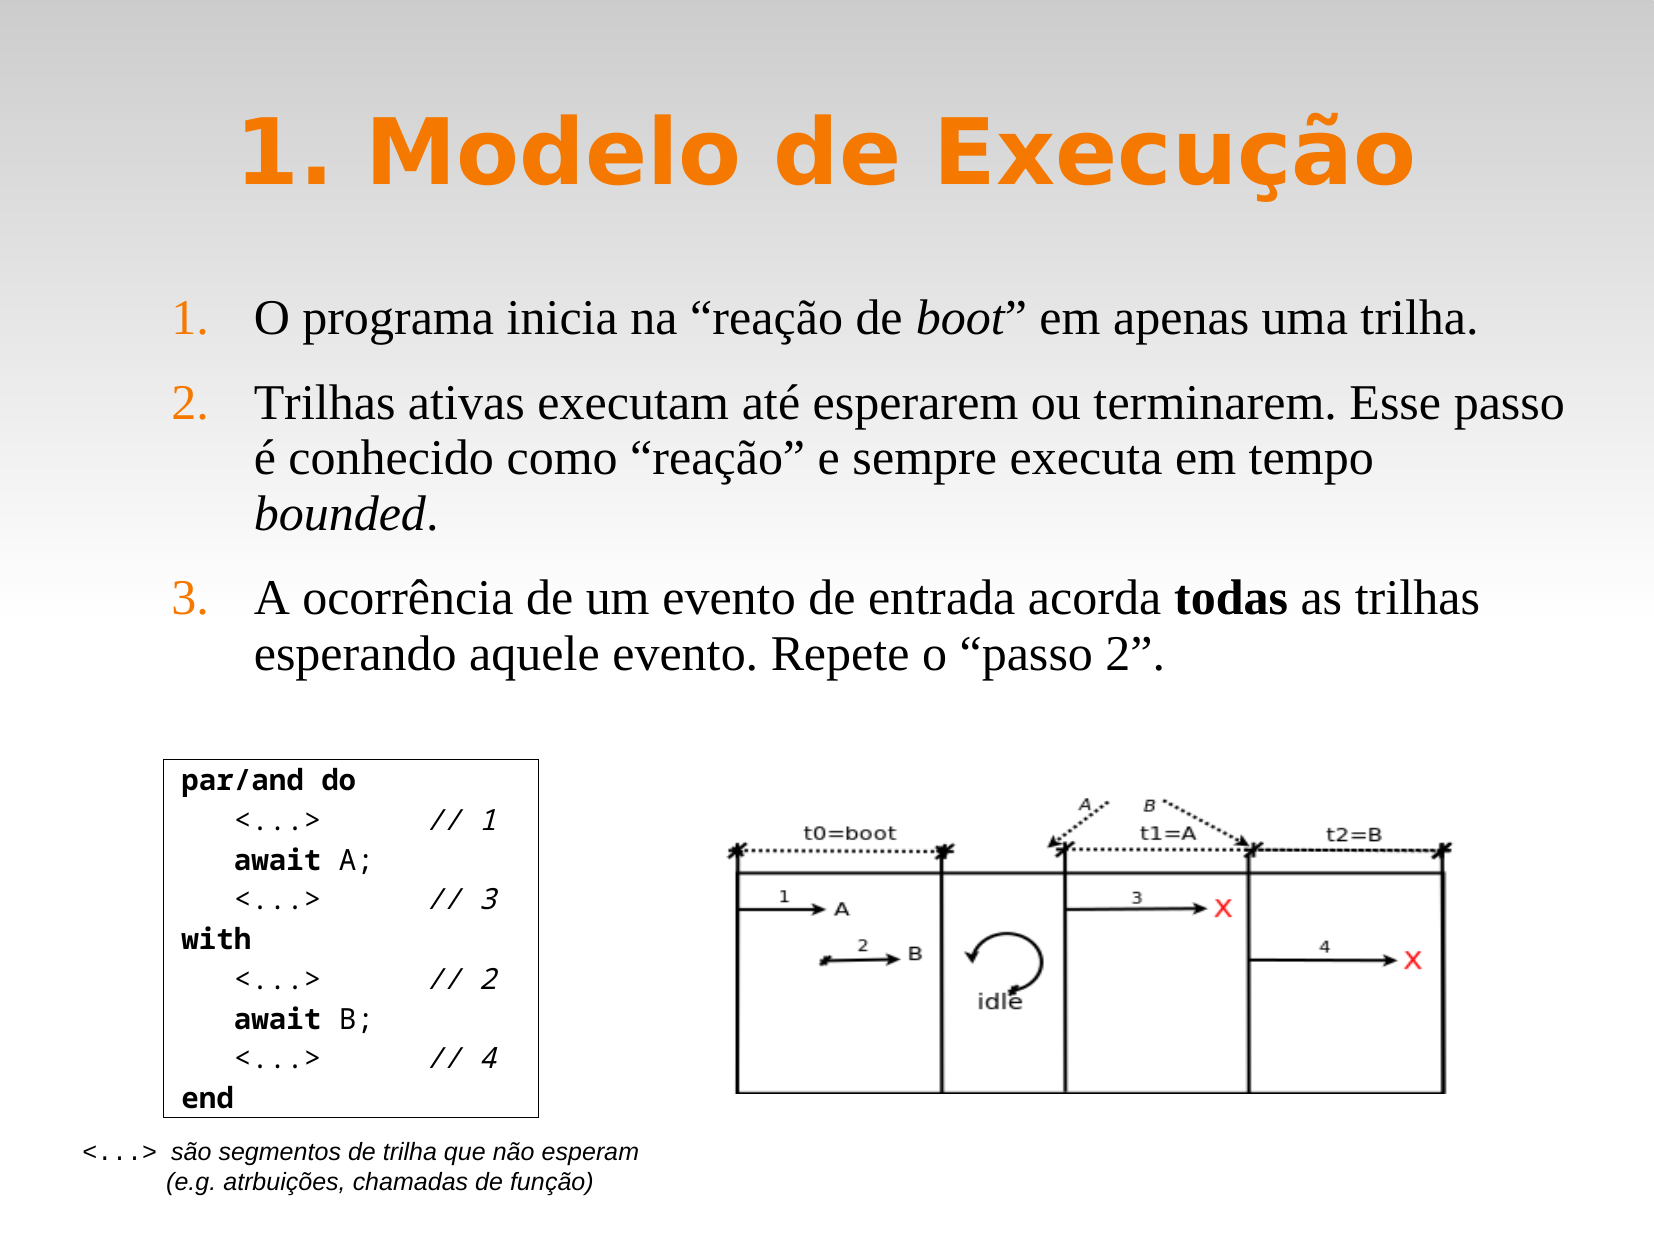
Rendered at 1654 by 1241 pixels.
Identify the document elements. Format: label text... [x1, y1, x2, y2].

text_box par/and do <...> // 1 await A; <...> // 3 with <...> // 2 await B; <...> // 4 end [163, 769, 539, 1107]
text_box <...> são segmentos de trilha que não esperam (e.g. atrbuições, chamadas de função) [67, 1130, 656, 1205]
title 1. Modelo de Execução [82, 49, 1571, 257]
picture [702, 797, 1477, 1094]
list O programa inicia na “reação de boot” em apenas uma trilha. Trilhas ativas executam até esperarem ou terminarem. Esse passo é conhecido como “reação” e sempre executa em tempo bounded. A ocorrência de um evento de entrada acorda todas as trilhas esperando aquele evento. Repete o “passo 2”. [82, 290, 1571, 1109]
